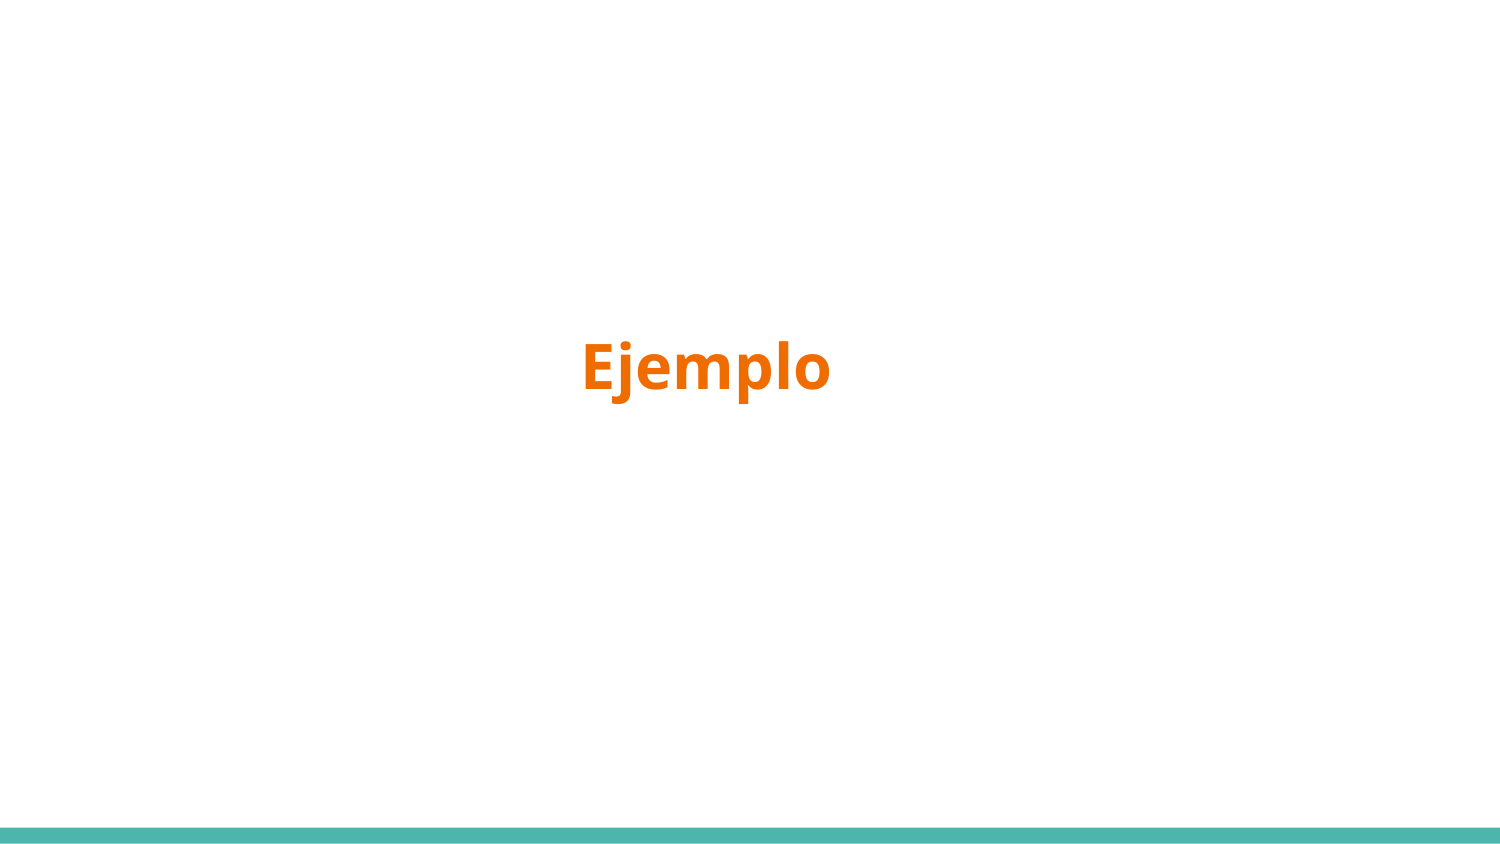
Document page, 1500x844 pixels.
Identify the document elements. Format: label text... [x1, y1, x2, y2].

title Ejemplo [7, 307, 1406, 424]
